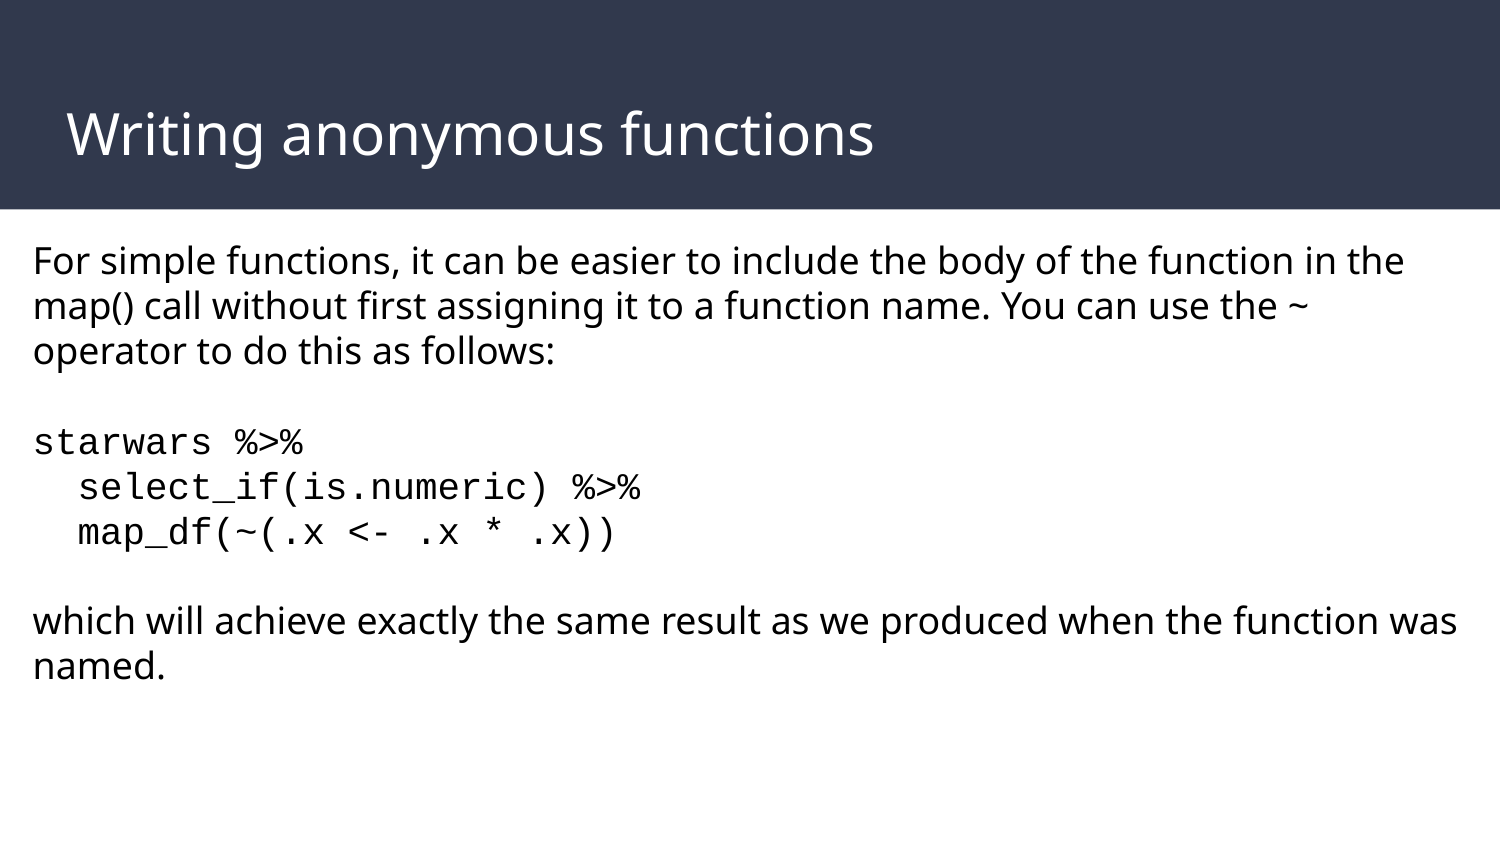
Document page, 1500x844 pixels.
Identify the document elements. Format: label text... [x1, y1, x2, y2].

title Writing anonymous functions [51, 82, 1449, 185]
text_box For simple functions, it can be easier to include the body of the function in the map() call without first assigning it to a function name. You can use the ~ operator to do this as follows: starwars %>% select_if(is.numeric) %>% map_df(~(.x <- .x * .x)) which will achieve exactly the same result as we produced when the function was named. [17, 221, 1480, 818]
